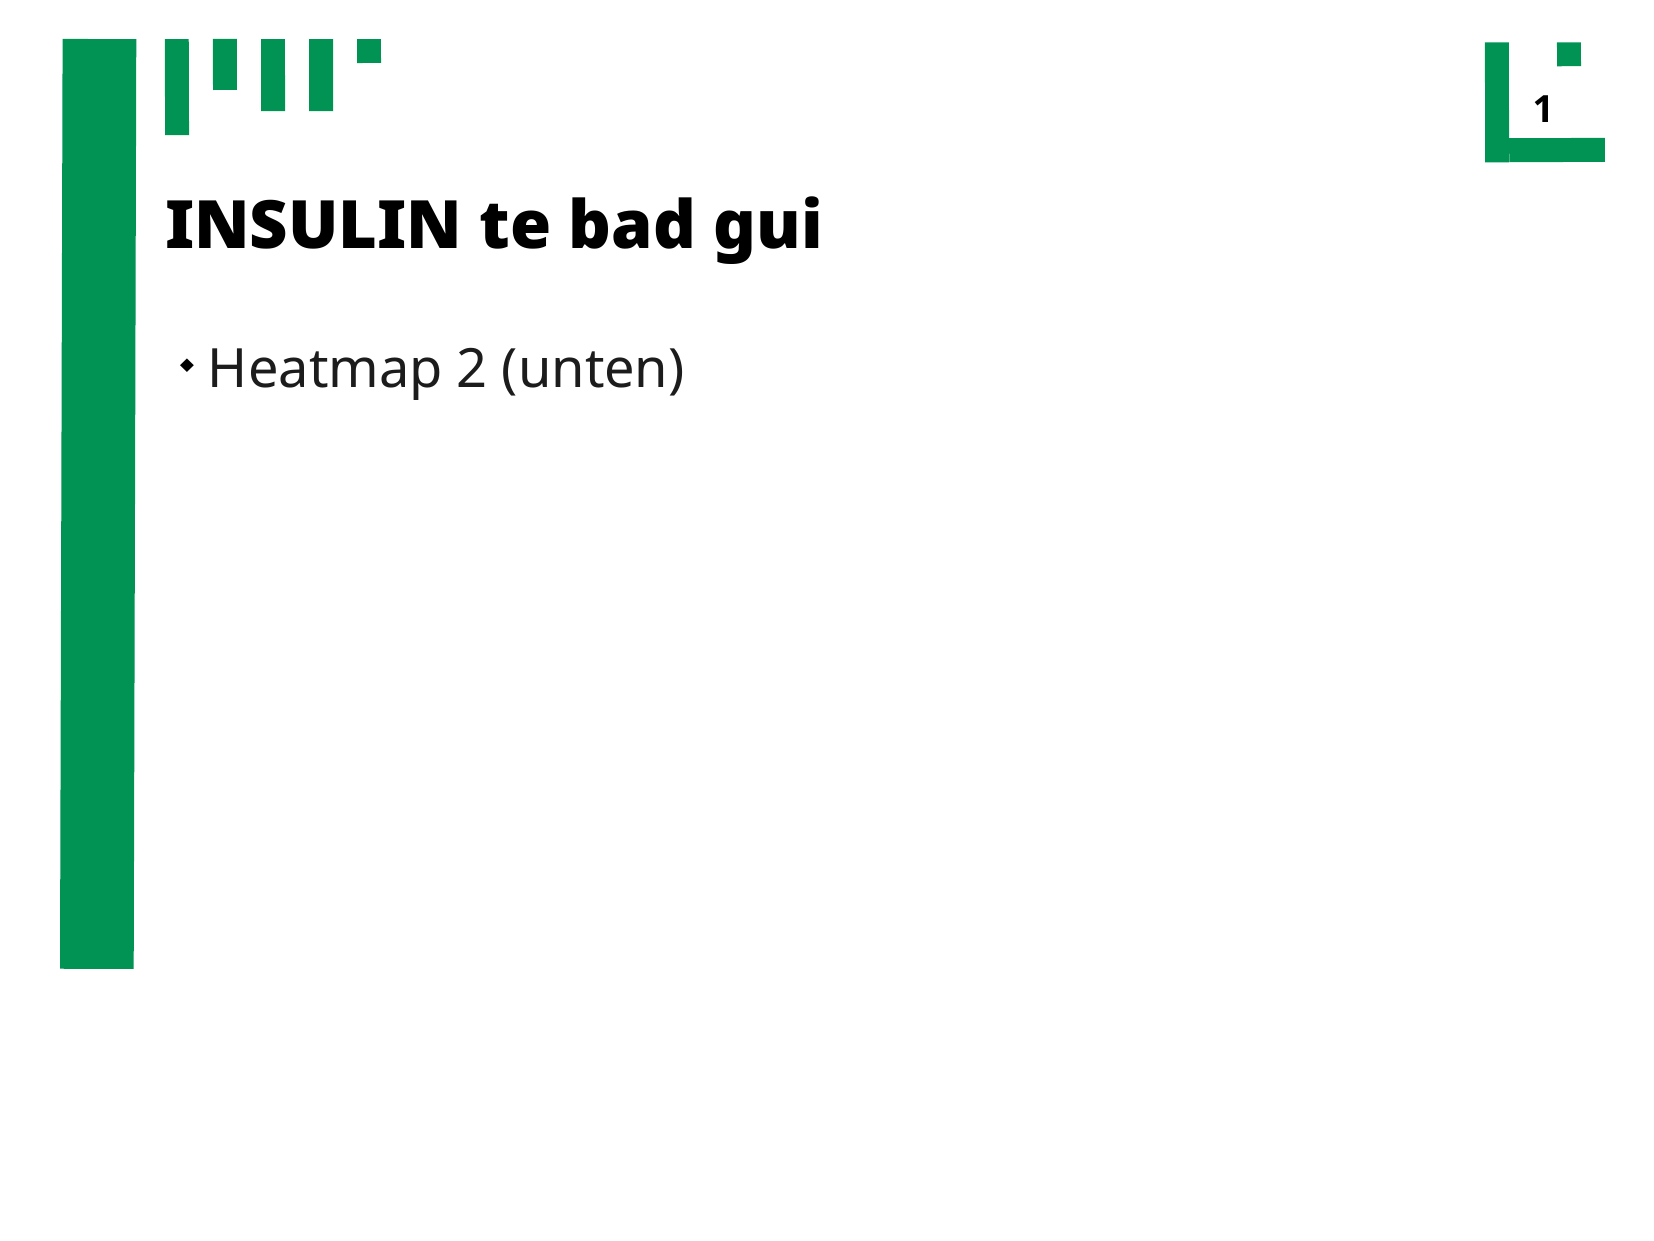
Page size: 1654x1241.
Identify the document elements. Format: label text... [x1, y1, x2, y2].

title INSULIN te bad gui [165, 120, 1654, 268]
list Heatmap 2 (unten) [180, 330, 1606, 1098]
